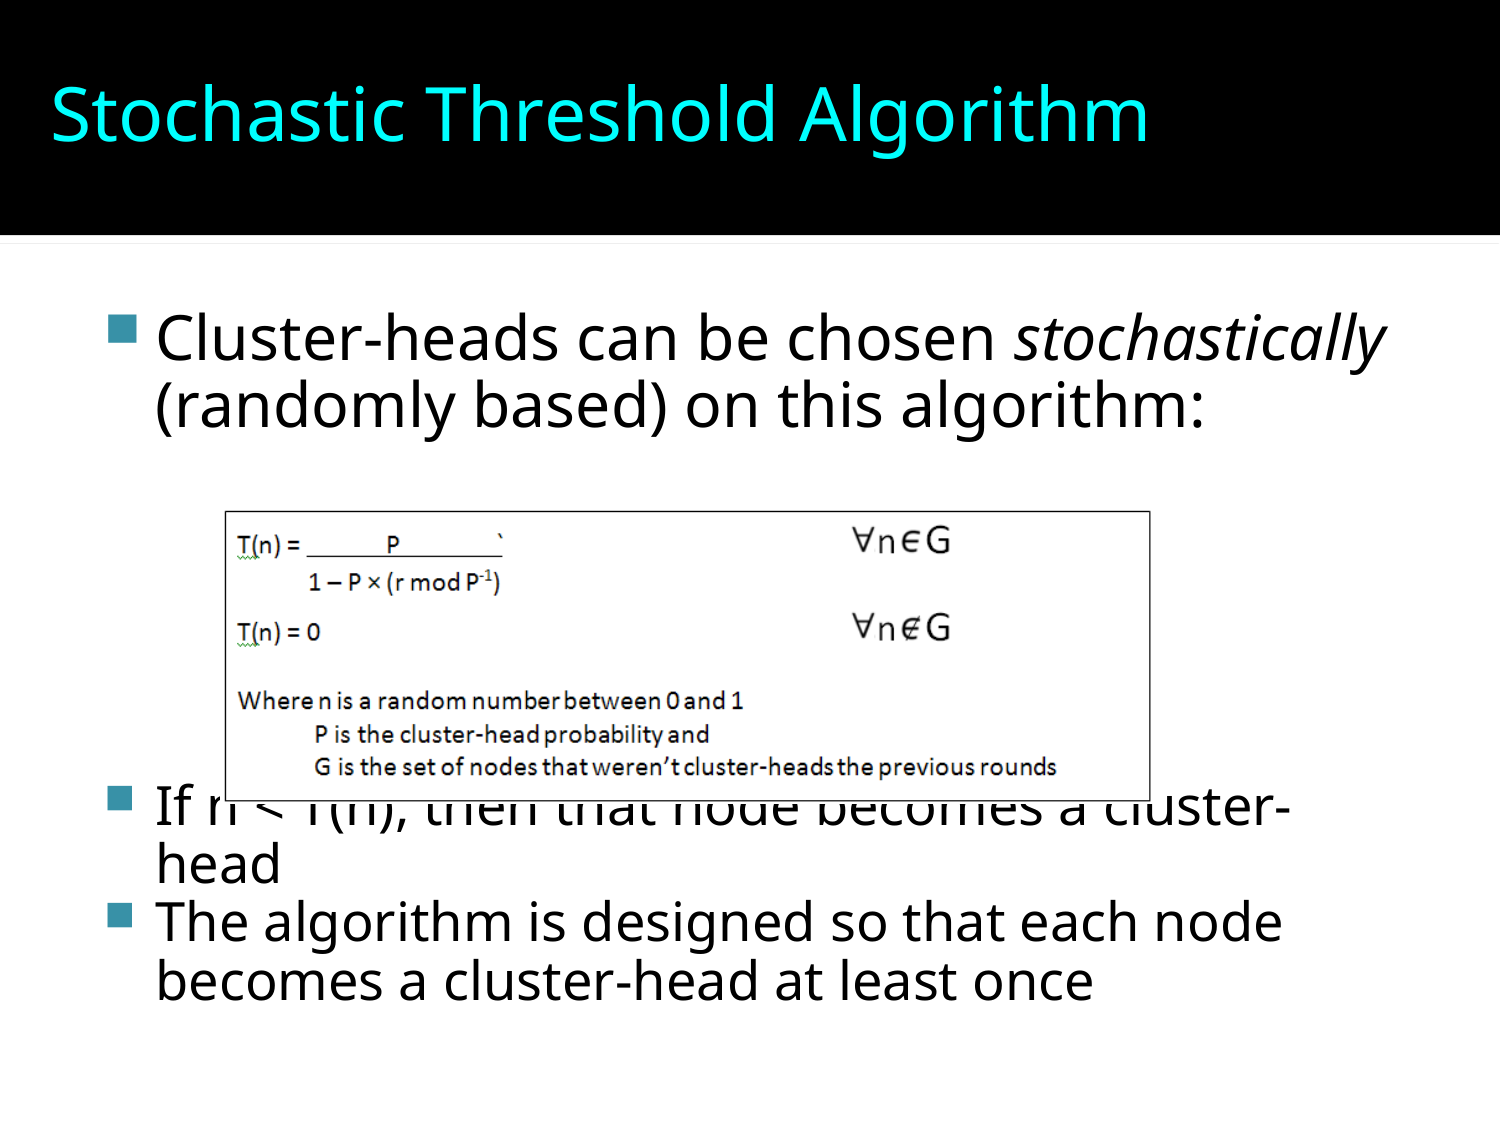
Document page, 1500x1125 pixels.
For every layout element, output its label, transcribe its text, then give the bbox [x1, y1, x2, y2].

picture [220, 506, 1158, 804]
text_box Stochastic Threshold Algorithm [35, 59, 1335, 165]
text_box Cluster-heads can be chosen stochastically (randomly based) on this algorithm: If n < T(n), then that node becomes a cluster-head The algorithm is designed so that each node becomes a cluster-head at least once [75, 291, 1426, 1088]
